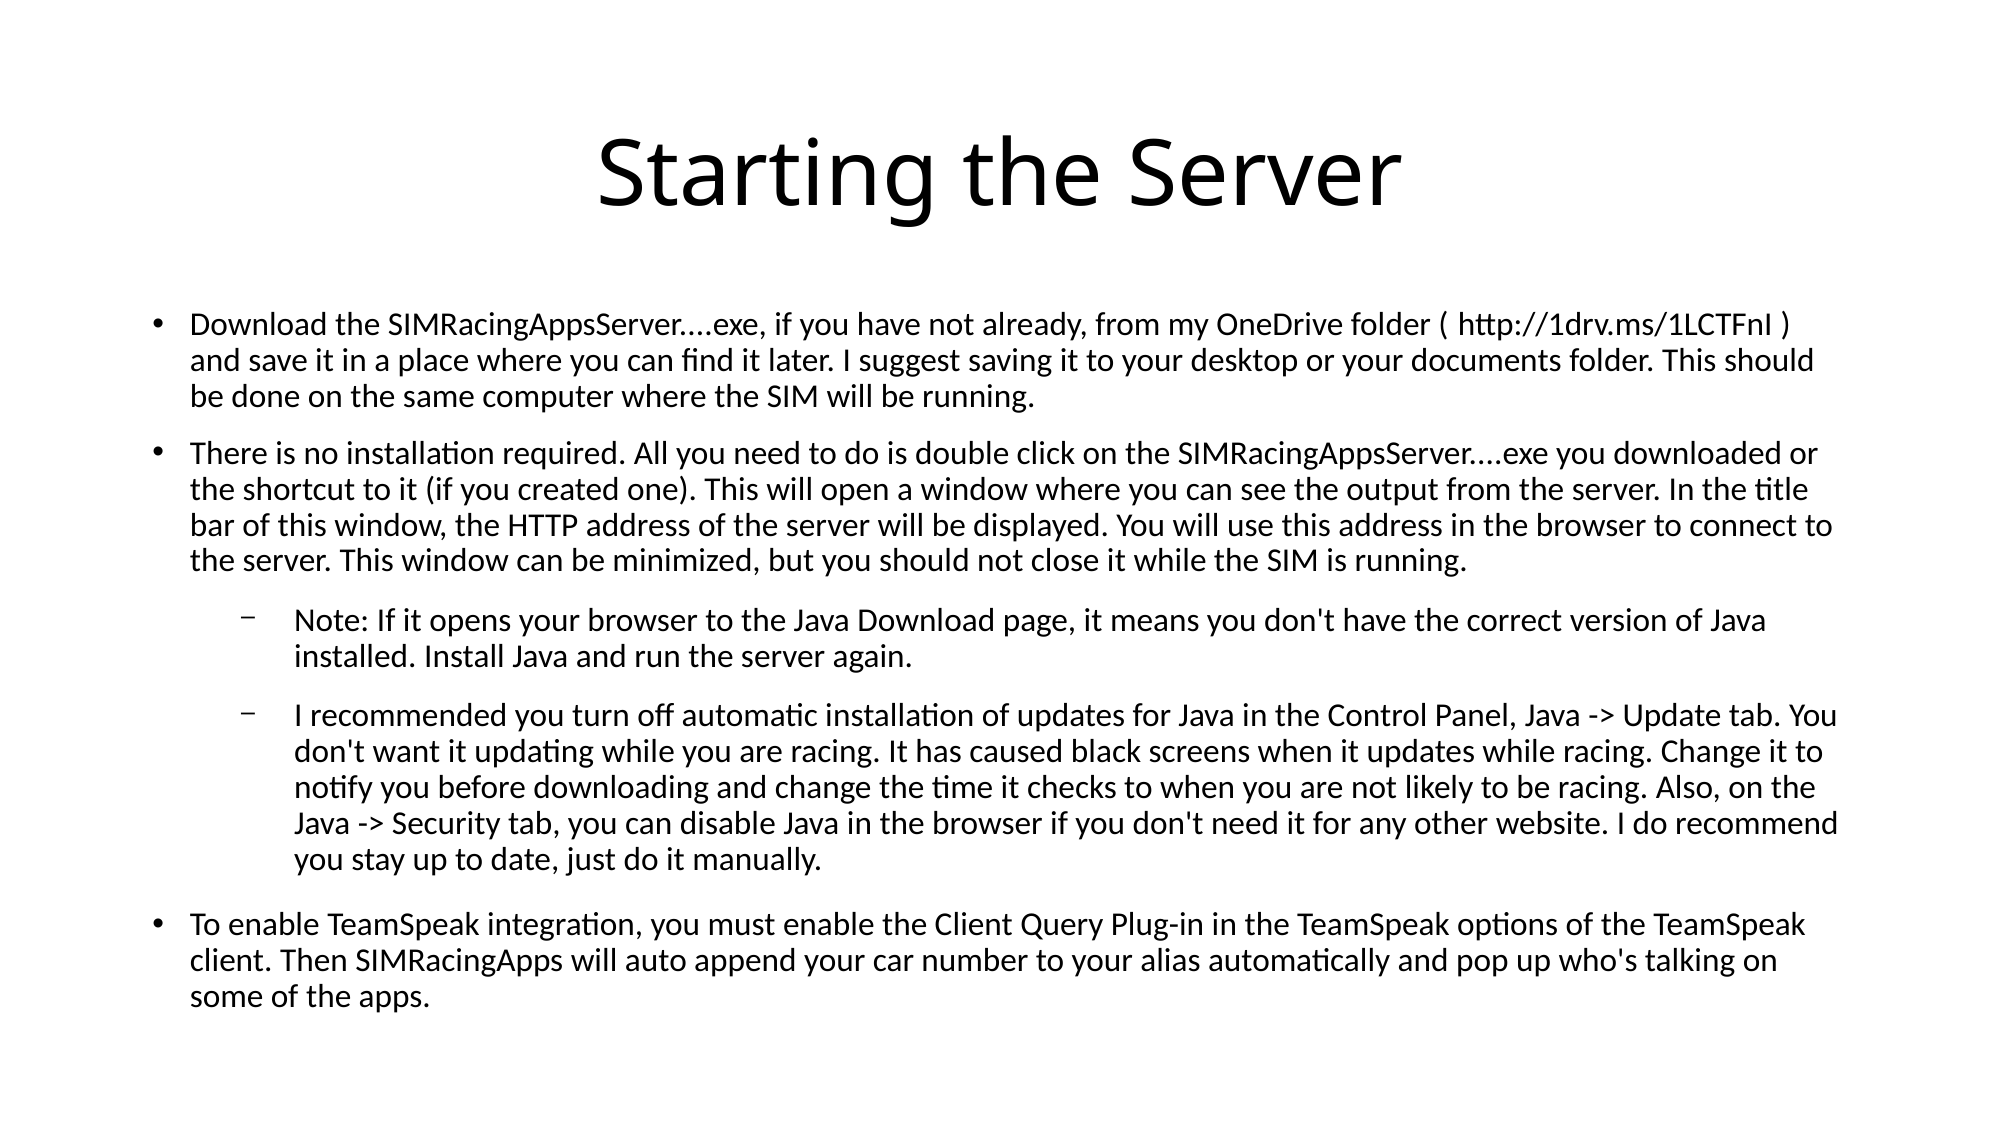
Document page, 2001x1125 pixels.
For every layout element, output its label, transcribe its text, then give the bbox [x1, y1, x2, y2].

title Starting the Server [137, 59, 1863, 278]
list Download the SIMRacingAppsServer....exe, if you have not already, from my OneDrive folder ( http://1drv.ms/1LCTFnI ) and save it in a place where you can find it later. I suggest saving it to your desktop or your documents folder. This should be done on the same computer where the SIM will be running. There is no installation required. All you need to do is double click on the SIMRacingAppsServer....exe you downloaded or the shortcut to it (if you created one). This will open a window where you can see the output from the server. In the title bar of this window, the HTTP address of the server will be displayed. You will use this address in the browser to connect to the server. This window can be minimized, but you should not close it while the SIM is running. Note: If it opens your browser to the Java Download page, it means you don't have the correct version of Java installed. Install Java and run the server again. I recommended you turn off automatic installation of updates for Java in the Control Panel, Java -> Update tab. You don't want it updating while you are racing. It has caused black screens when it updates while racing. Change it to notify you before downloading and change the time it checks to when you are not likely to be racing. Also, on the Java -> Security tab, you can disable Java in the browser if you don't need it for any other website. I do recommend you stay up to date, just do it manually. To enable TeamSpeak integration, you must enable the Client Query Plug-in in the TeamSpeak options of the TeamSpeak client. Then SIMRacingApps will auto append your car number to your alias automatically and pop up who's talking on some of the apps. [137, 299, 1863, 1014]
